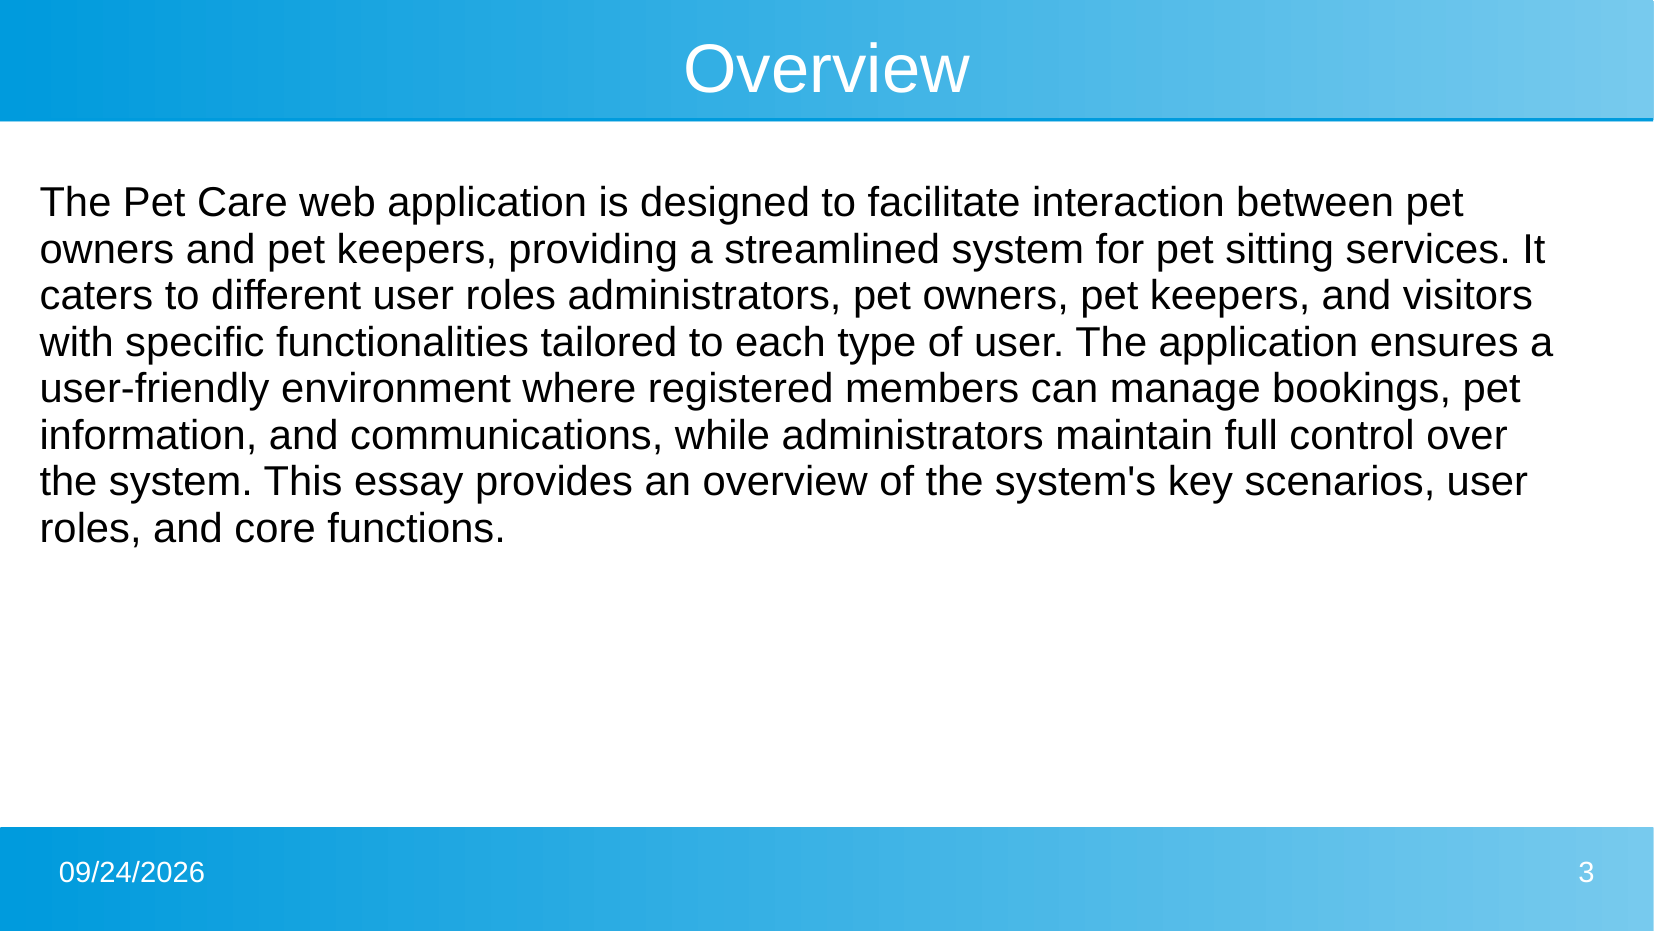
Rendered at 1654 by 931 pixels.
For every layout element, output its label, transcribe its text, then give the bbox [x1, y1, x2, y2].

subtitle The Pet Care web application is designed to facilitate interaction between pet owners and pet keepers, providing a streamlined system for pet sitting services. It caters to different user roles administrators, pet owners, pet keepers, and visitors with specific functionalities tailored to each type of user. The application ensures a user-friendly environment where registered members can manage bookings, pet information, and communications, while administrators maintain full control over the system. This essay provides an overview of the system's key scenarios, user roles, and core functions. [39, 150, 1576, 581]
title Overview [59, 29, 1595, 108]
